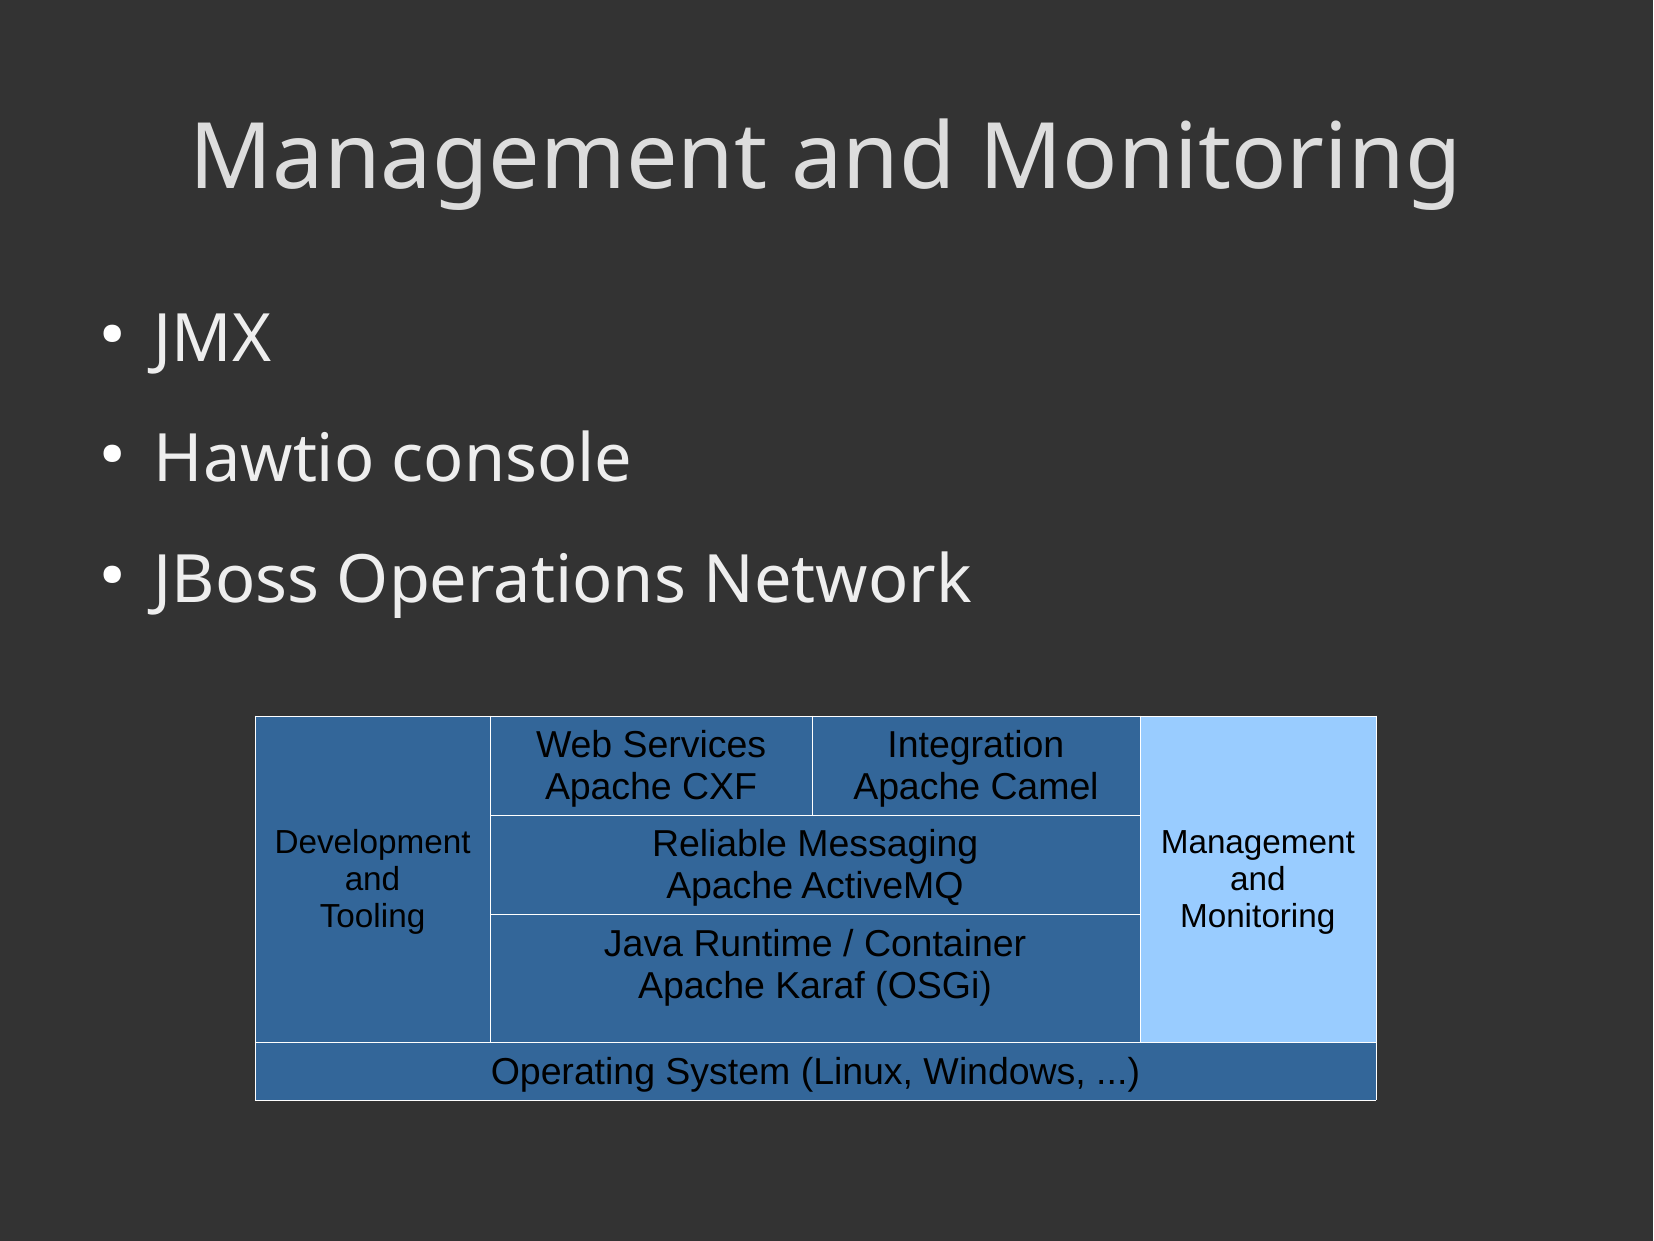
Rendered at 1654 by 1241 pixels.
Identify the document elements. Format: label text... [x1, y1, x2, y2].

title Management and Monitoring [82, 49, 1571, 257]
table_header Integration Apache Camel [813, 717, 1140, 815]
table_header Management and Monitoring [1141, 717, 1376, 1042]
table_cell Operating System (Linux, Windows, ...) [256, 1043, 1376, 1100]
list JMX Hawtio console JBoss Operations Network [82, 290, 1571, 661]
table_header Web Services Apache CXF [491, 717, 812, 815]
table_header Development and Tooling [256, 717, 490, 1042]
table_cell Reliable Messaging Apache ActiveMQ [491, 816, 1140, 914]
table_cell Java Runtime / Container Apache Karaf (OSGi) [491, 915, 1140, 1042]
